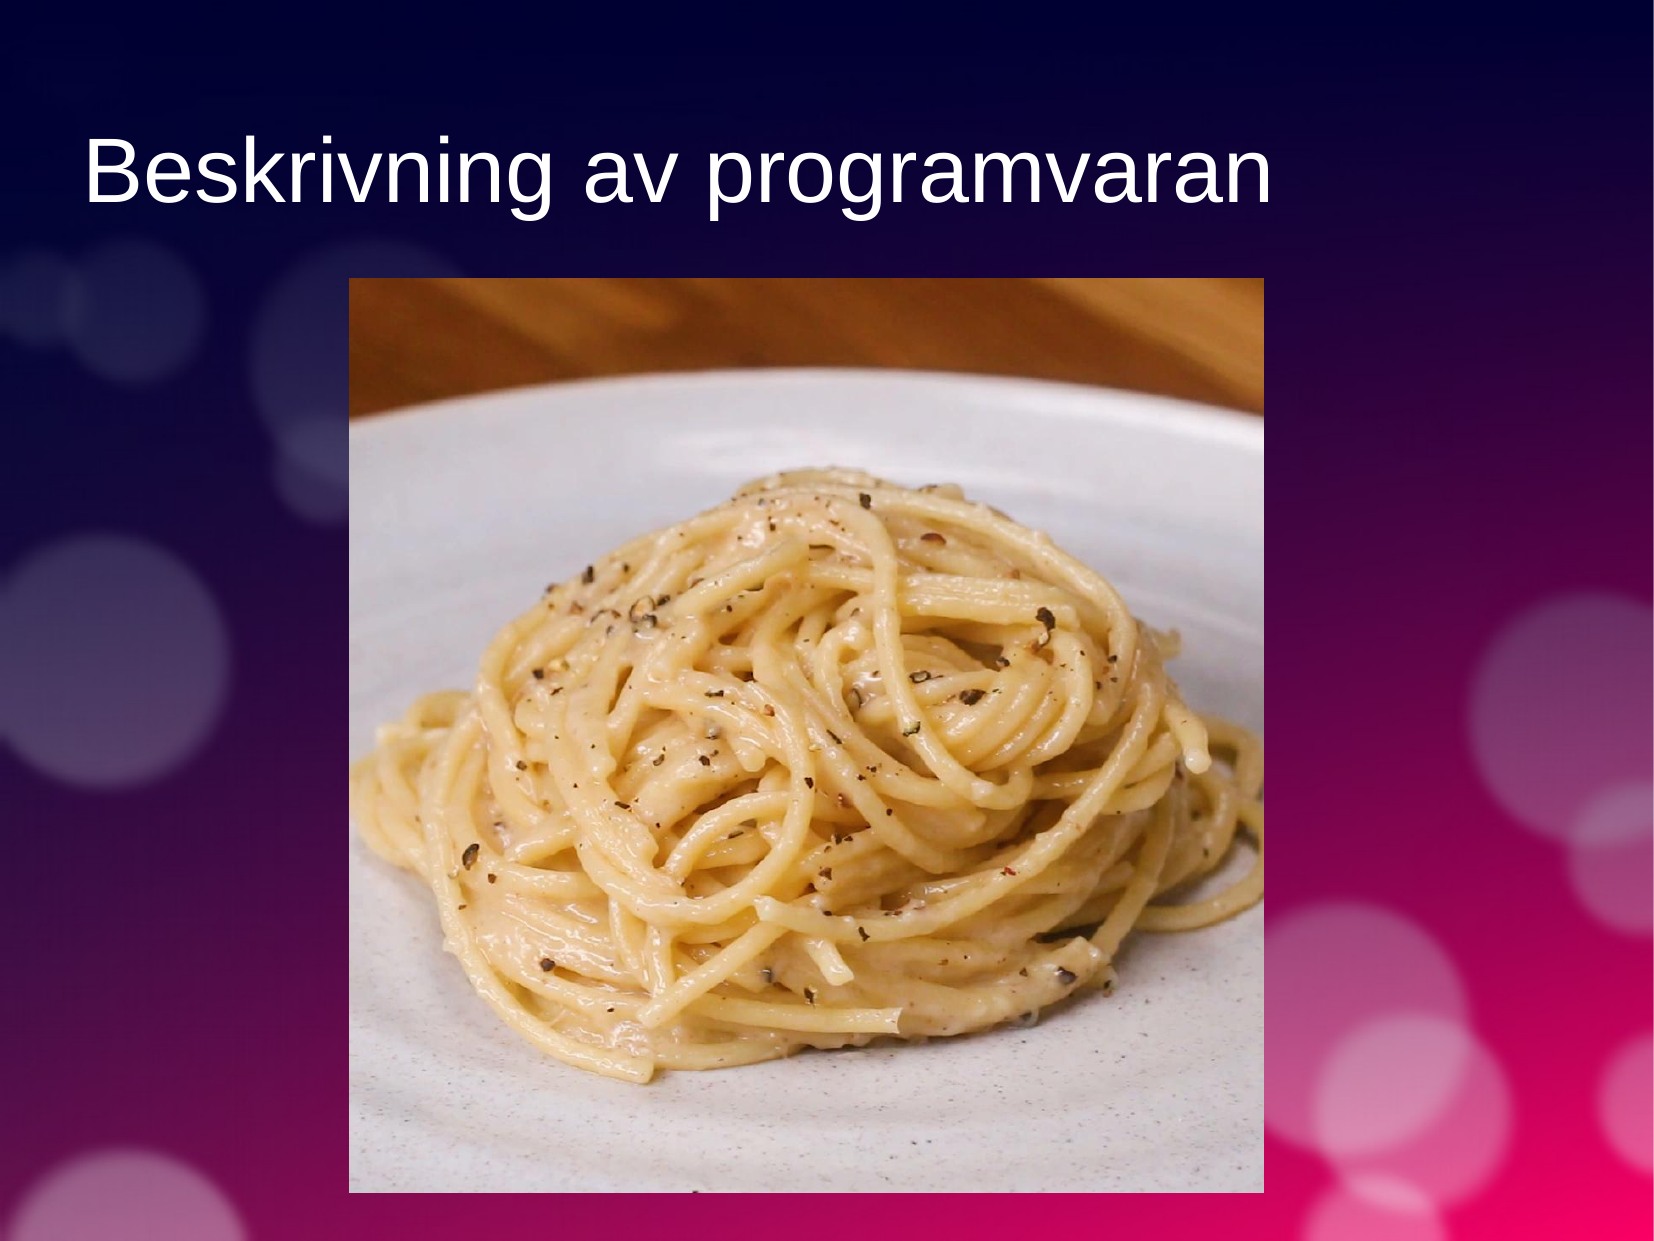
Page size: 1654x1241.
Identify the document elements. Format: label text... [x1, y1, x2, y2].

picture [0, 0, 1654, 1241]
title Beskrivning av programvaran [82, 48, 1571, 293]
